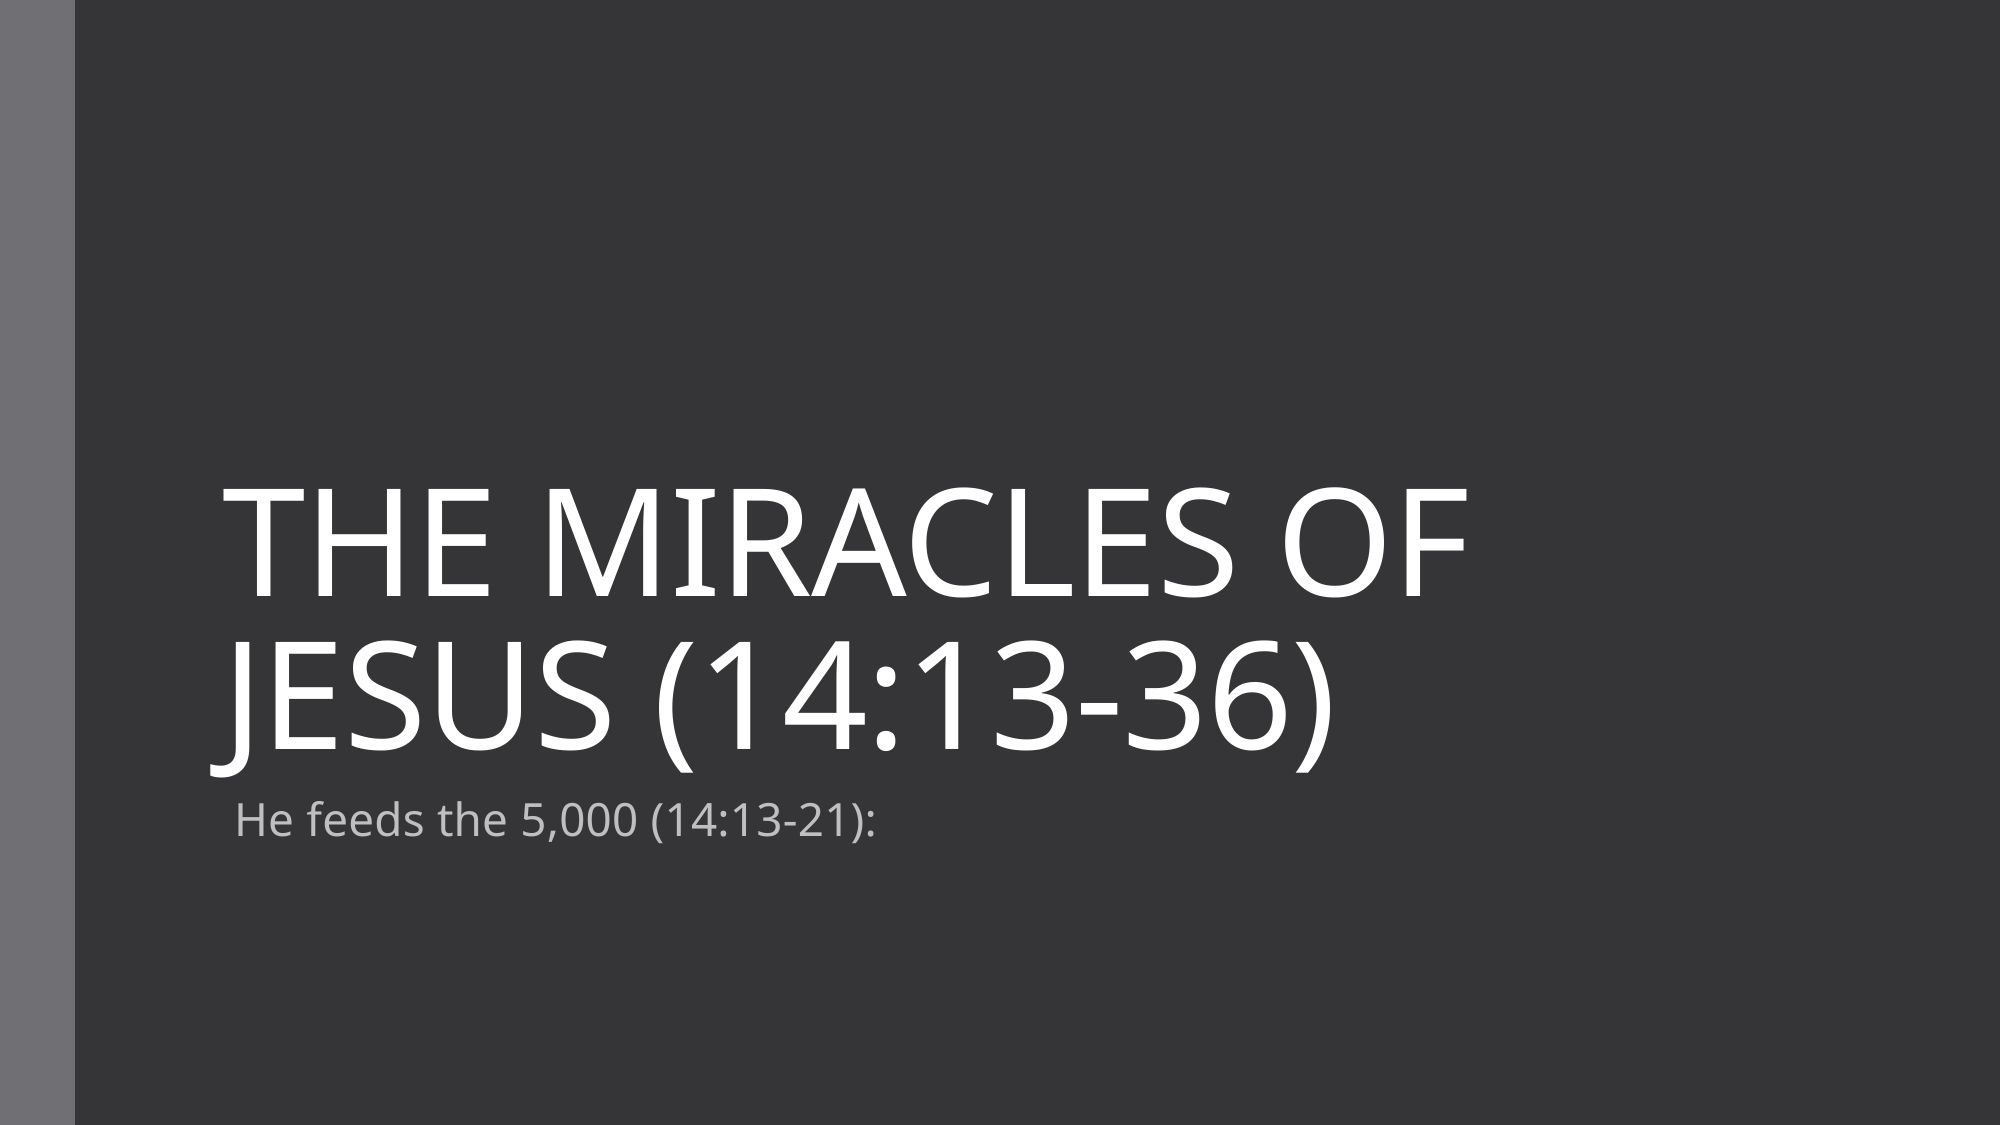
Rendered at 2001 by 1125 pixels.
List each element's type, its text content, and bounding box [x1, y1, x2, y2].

title THE MIRACLES OF JESUS (14:13-36) [206, 124, 1752, 787]
subtitle He feeds the 5,000 (14:13-21): [206, 787, 1752, 1066]
